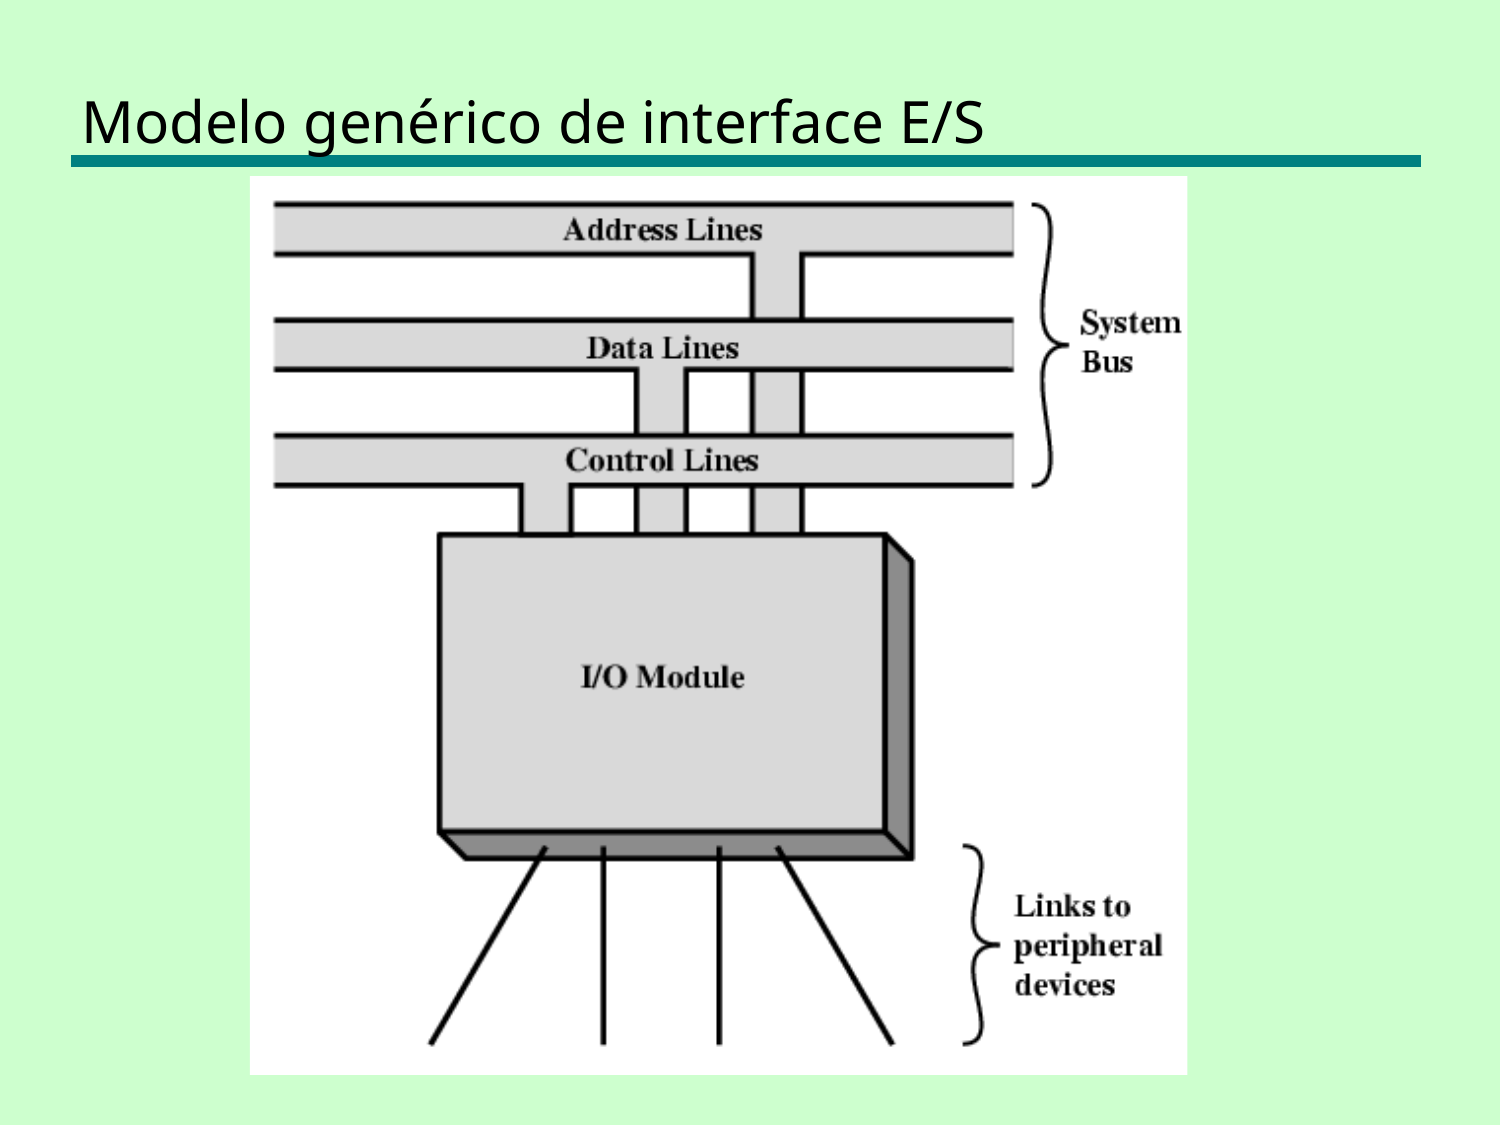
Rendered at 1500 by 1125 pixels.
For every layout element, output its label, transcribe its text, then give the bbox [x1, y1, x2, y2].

title Modelo genérico de interface E/S [66, 24, 1413, 163]
picture [249, 176, 1188, 1075]
